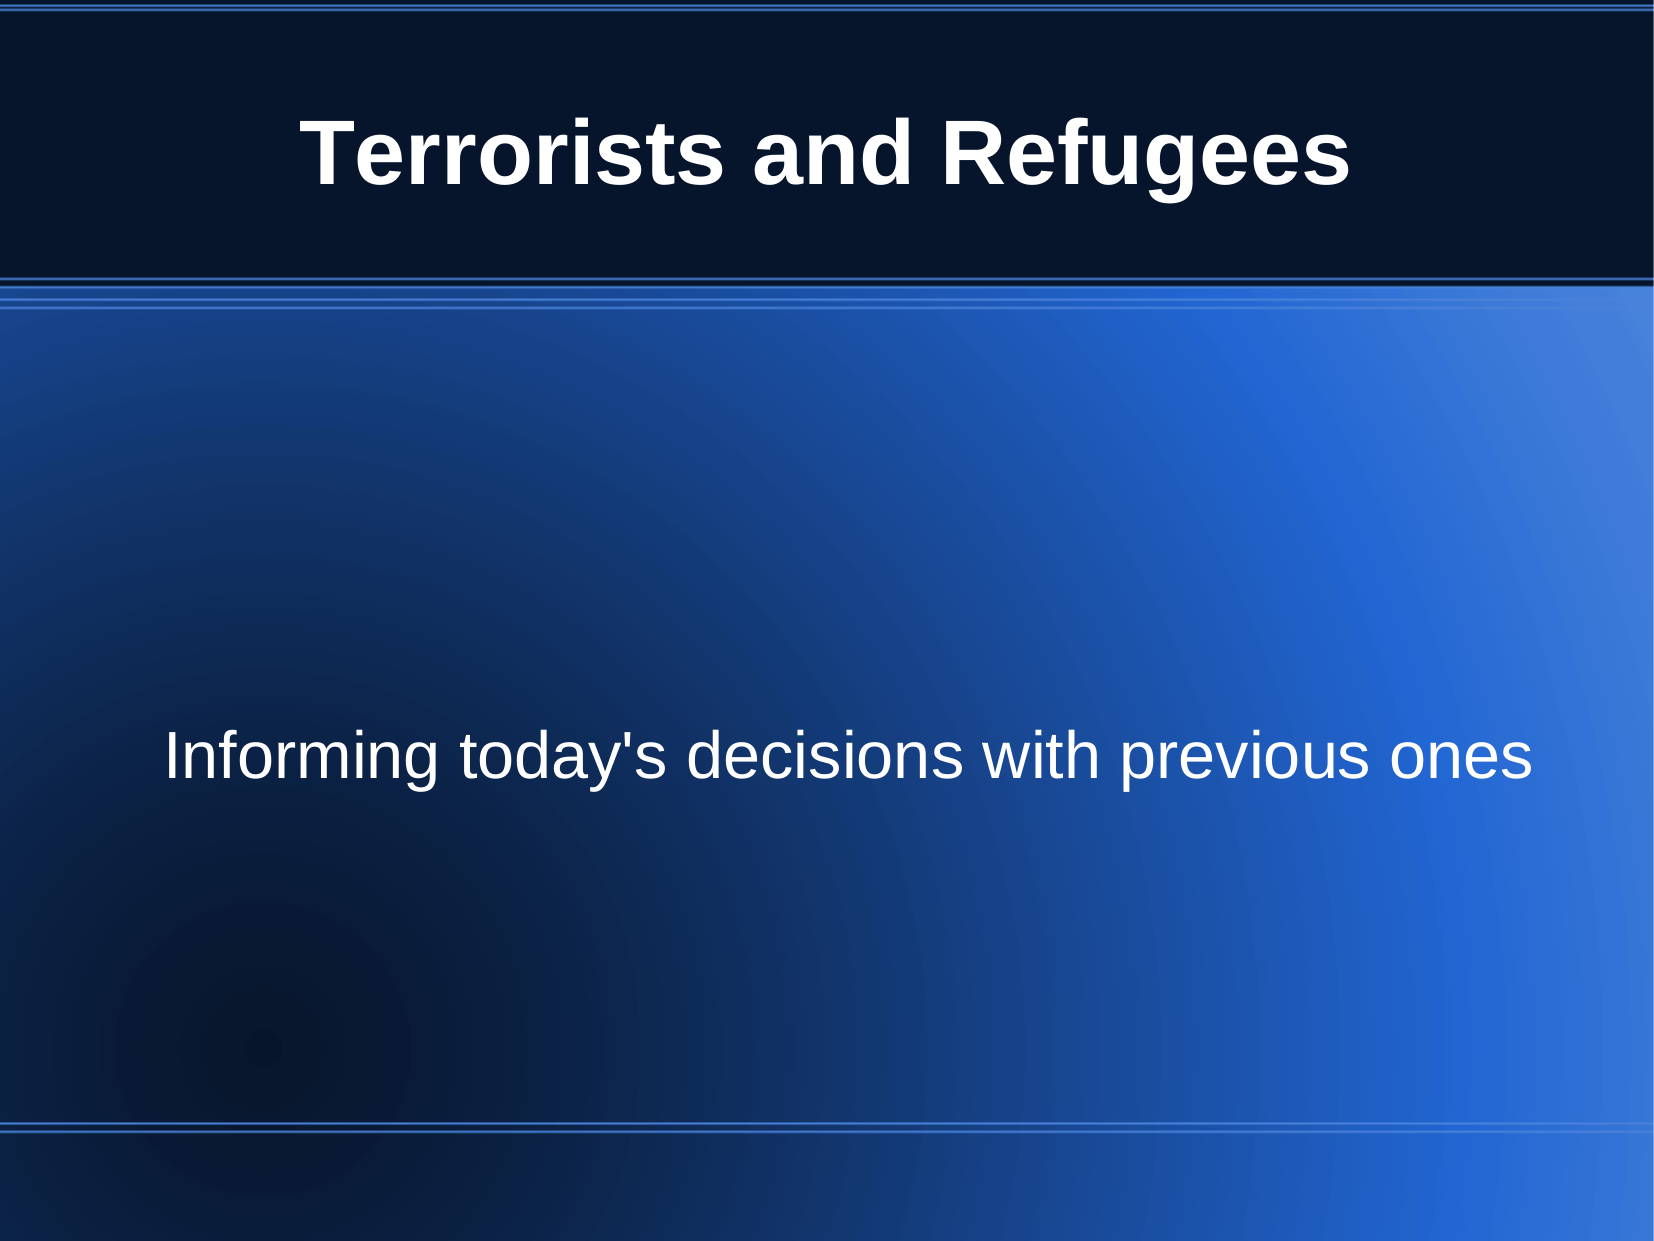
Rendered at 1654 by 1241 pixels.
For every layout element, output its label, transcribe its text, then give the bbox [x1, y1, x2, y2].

subtitle Informing today's decisions with previous ones [154, 364, 1546, 1147]
title Terrorists and Refugees [82, 49, 1571, 257]
picture [0, 0, 1654, 1241]
